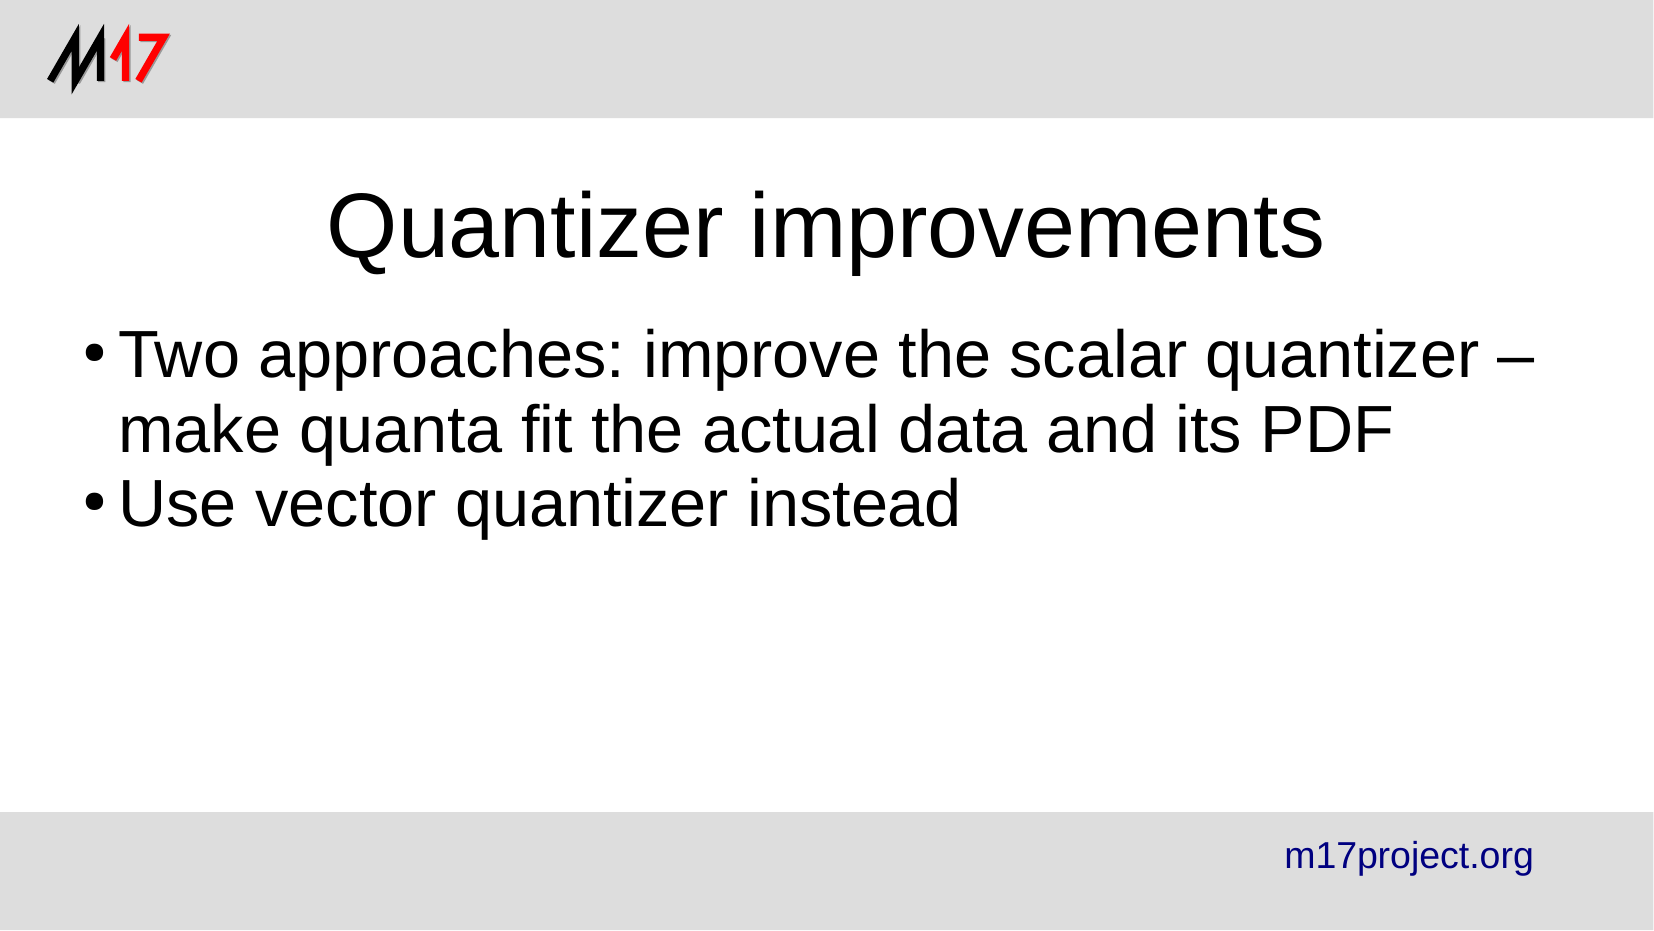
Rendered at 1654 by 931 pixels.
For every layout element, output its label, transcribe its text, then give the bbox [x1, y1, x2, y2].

text_box [0, 812, 1654, 931]
picture [39, 16, 178, 102]
subtitle Two approaches: improve the scalar quantizer – make quanta fit the actual data and its PDF Use vector quantizer instead [82, 316, 1571, 812]
title Quantizer improvements [82, 147, 1571, 303]
text_box m17project.org [1269, 826, 1654, 897]
text_box [0, 0, 1654, 119]
